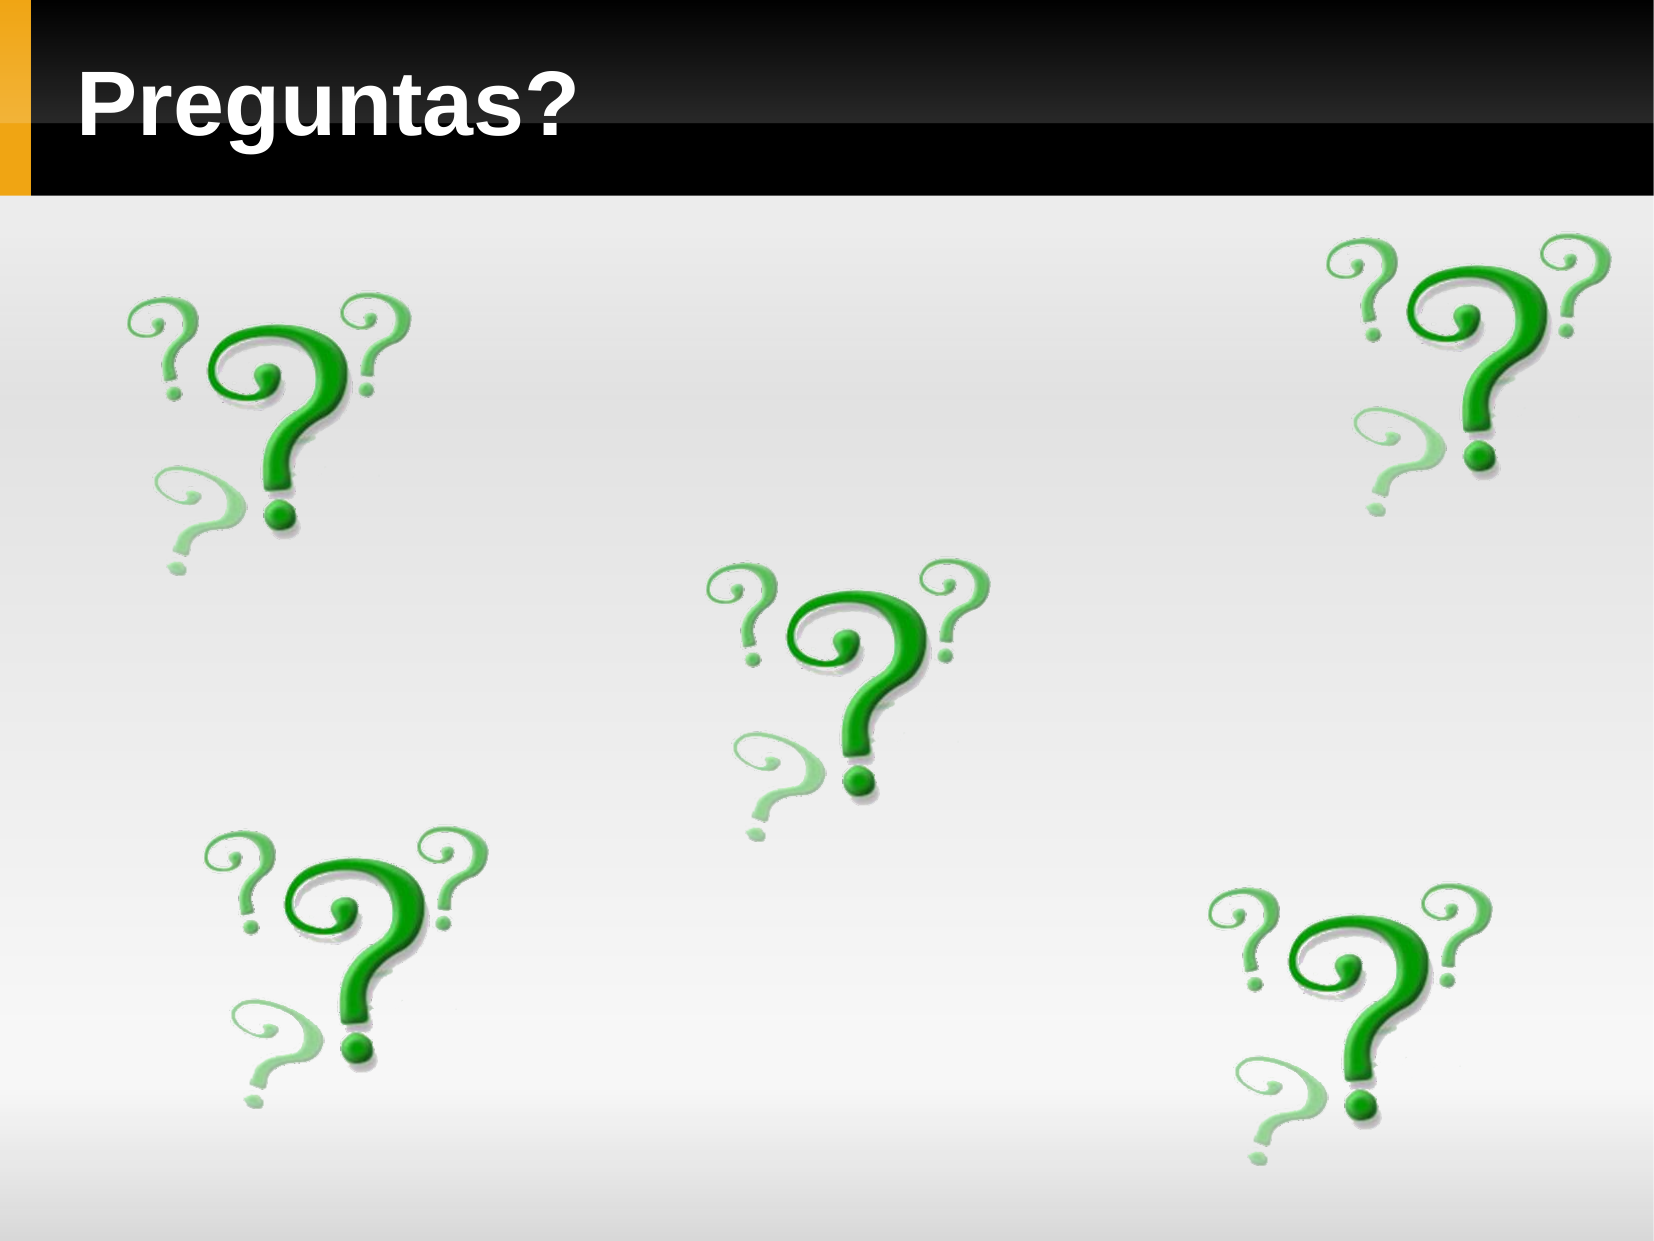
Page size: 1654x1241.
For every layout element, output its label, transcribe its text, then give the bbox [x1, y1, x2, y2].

picture [0, 0, 1654, 1241]
title Preguntas? [76, 0, 1565, 208]
